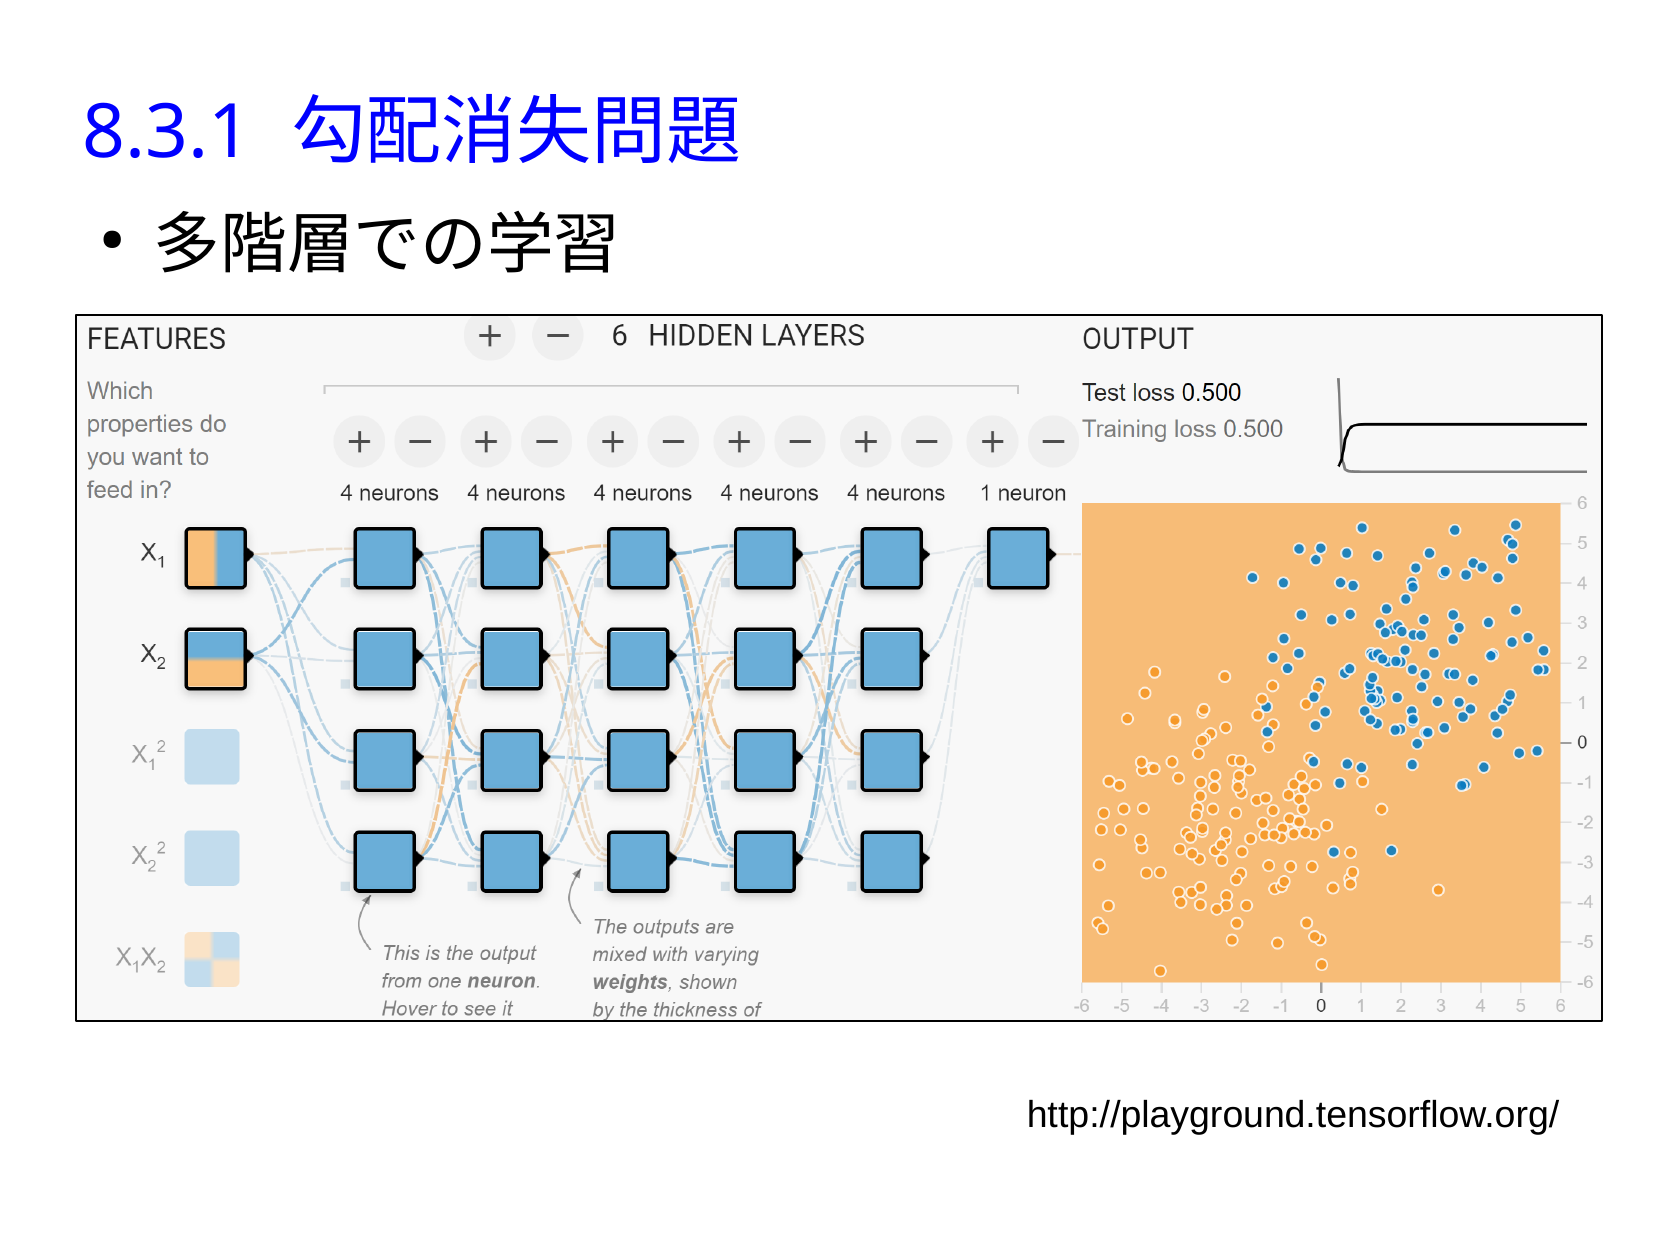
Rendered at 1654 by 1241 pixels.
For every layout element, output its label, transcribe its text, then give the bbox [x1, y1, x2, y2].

picture [77, 315, 1602, 1021]
title 8.3.1 勾配消失問題 [82, 49, 1571, 195]
text_box http://playground.tensorflow.org/ [1012, 1086, 1575, 1144]
list 多階層での学習 [82, 195, 1571, 314]
